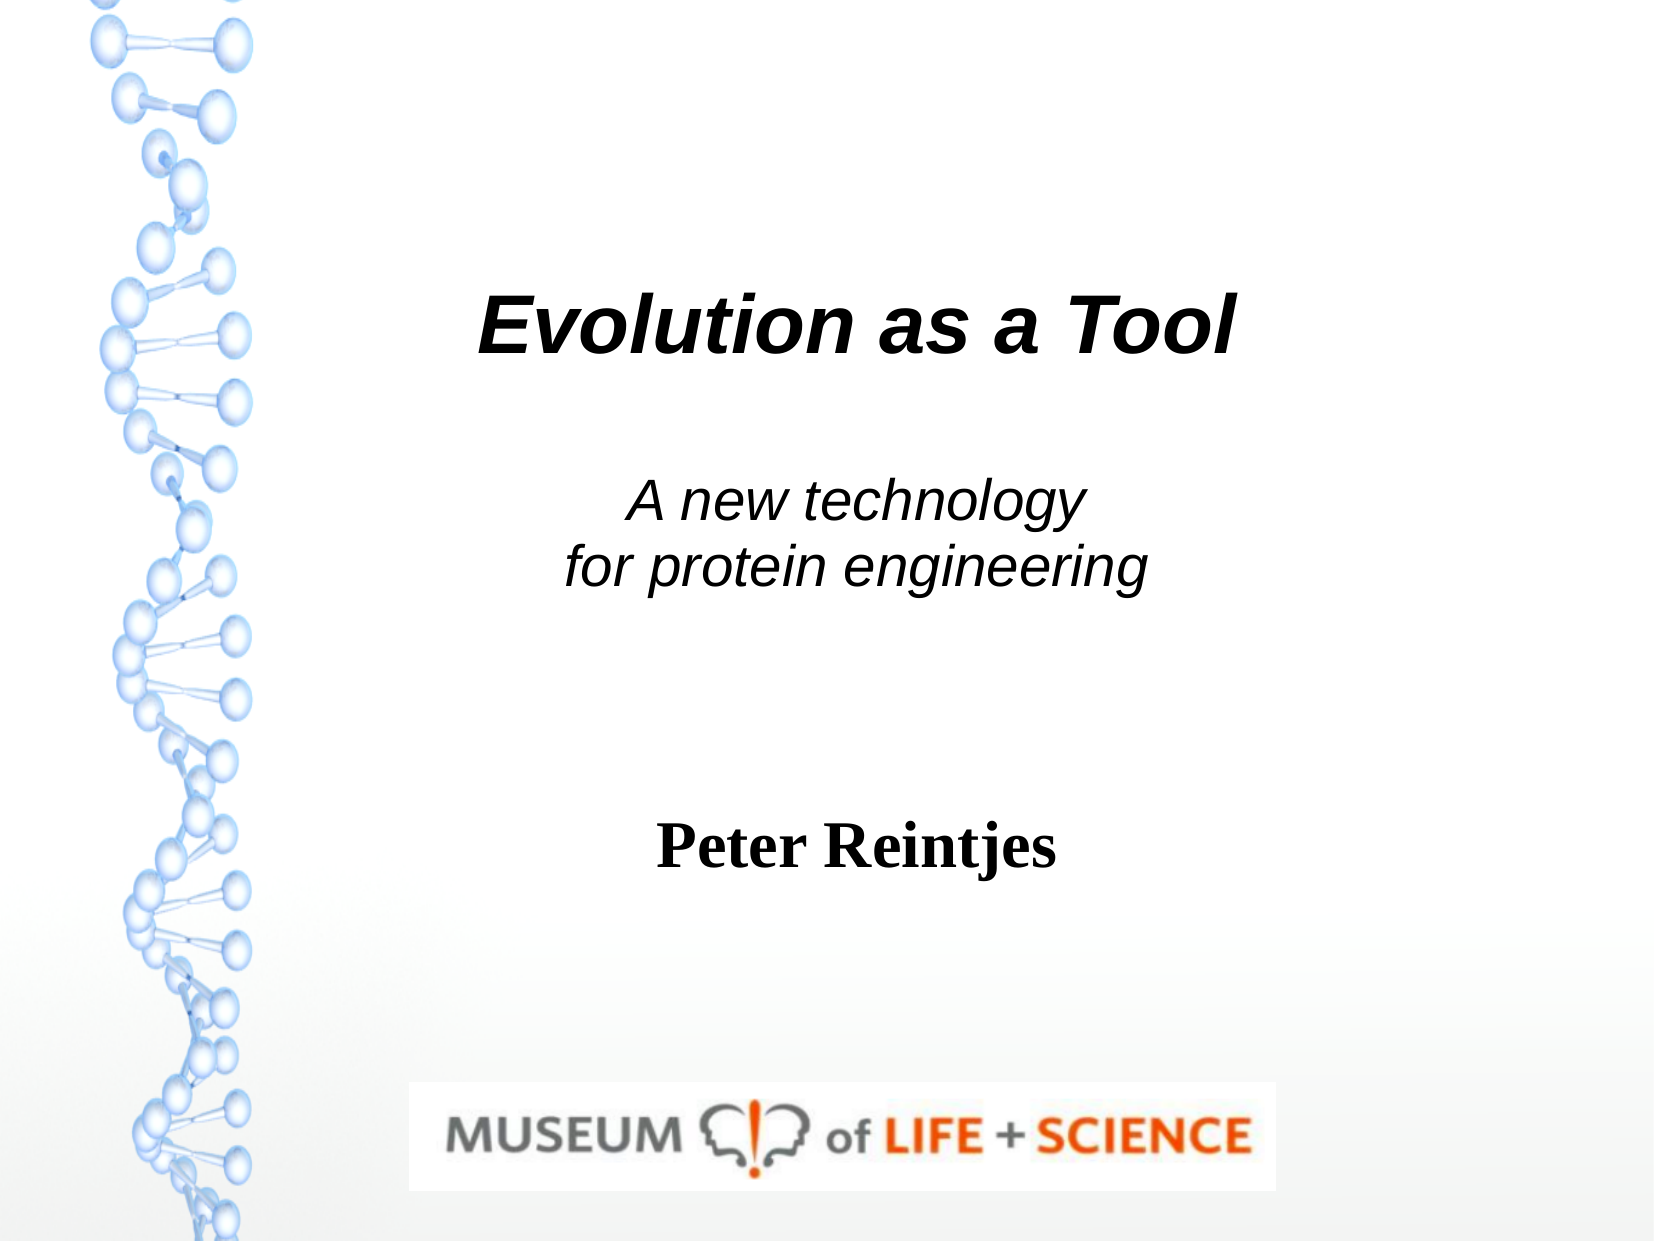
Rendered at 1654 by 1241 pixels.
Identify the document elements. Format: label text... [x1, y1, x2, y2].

picture [0, 0, 1654, 1241]
subtitle Evolution as a Tool A new technology for protein engineering Peter Reintjes [304, 120, 1411, 1036]
